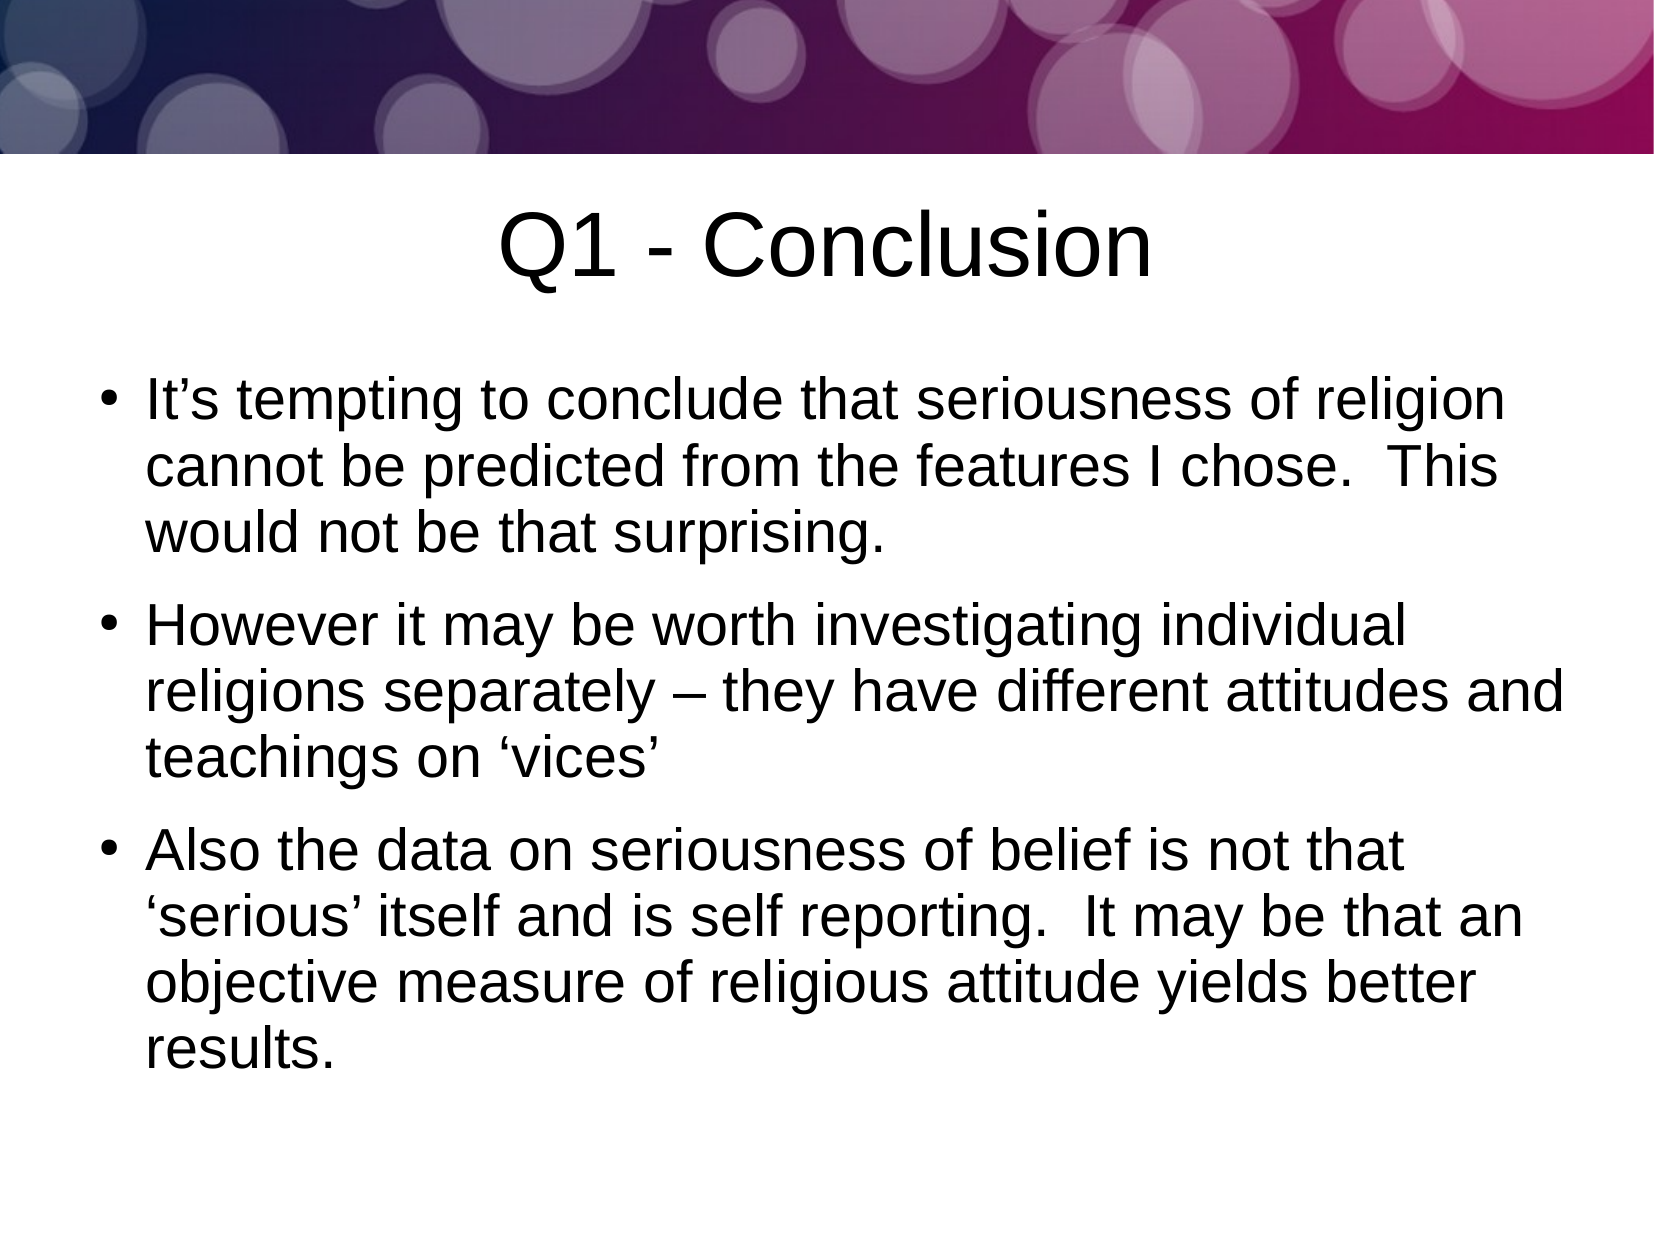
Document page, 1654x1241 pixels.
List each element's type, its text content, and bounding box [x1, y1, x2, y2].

title Q1 - Conclusion [82, 159, 1571, 331]
picture [0, 0, 1654, 154]
list It’s tempting to conclude that seriousness of religion cannot be predicted from the features I chose. This would not be that surprising. However it may be worth investigating individual religions separately – they have different attitudes and teachings on ‘vices’ Also the data on seriousness of belief is not that ‘serious’ itself and is self reporting. It may be that an objective measure of religious attitude yields better results. [82, 366, 1571, 1087]
